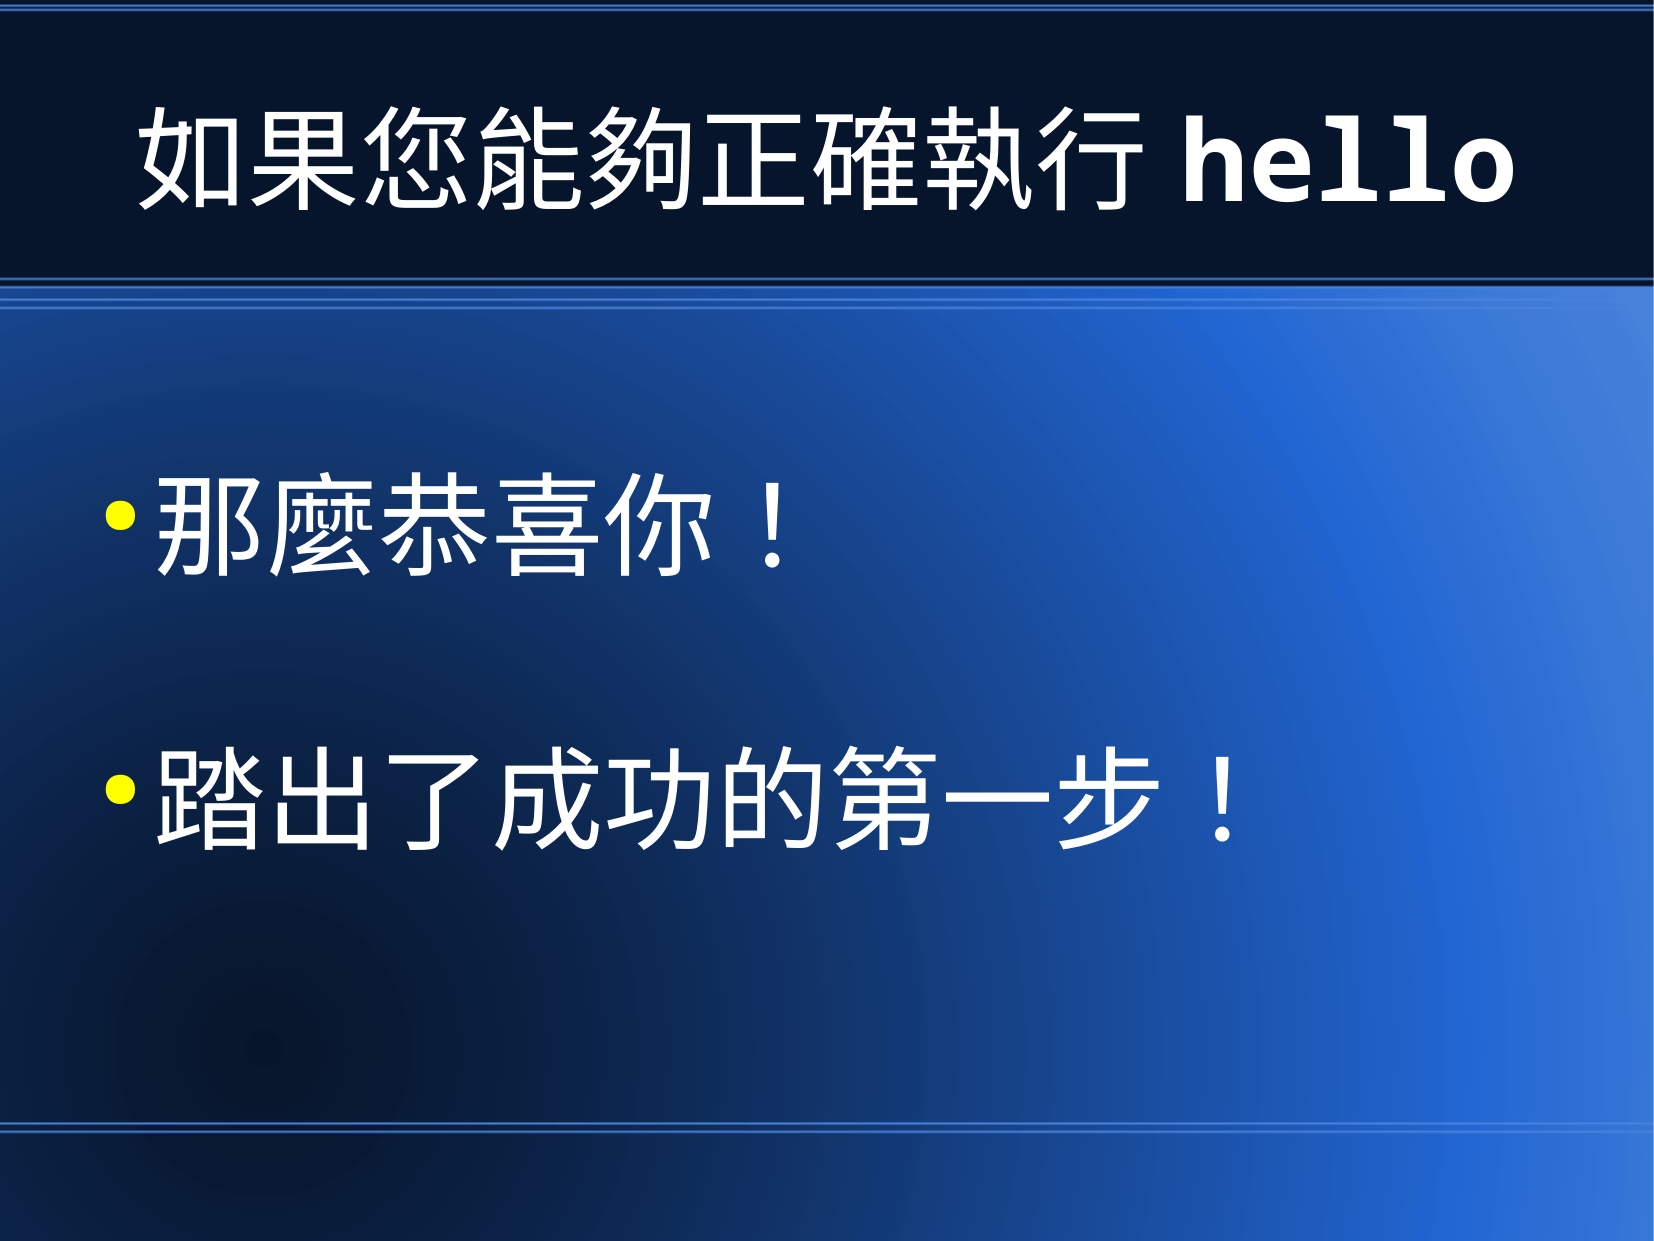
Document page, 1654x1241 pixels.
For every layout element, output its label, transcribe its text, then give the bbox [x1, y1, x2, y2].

list 那麼恭喜你！ 踏出了成功的第一步！ [82, 355, 1571, 1241]
picture [0, 0, 1654, 1241]
title 如果您能夠正確執行hello [82, 49, 1571, 257]
